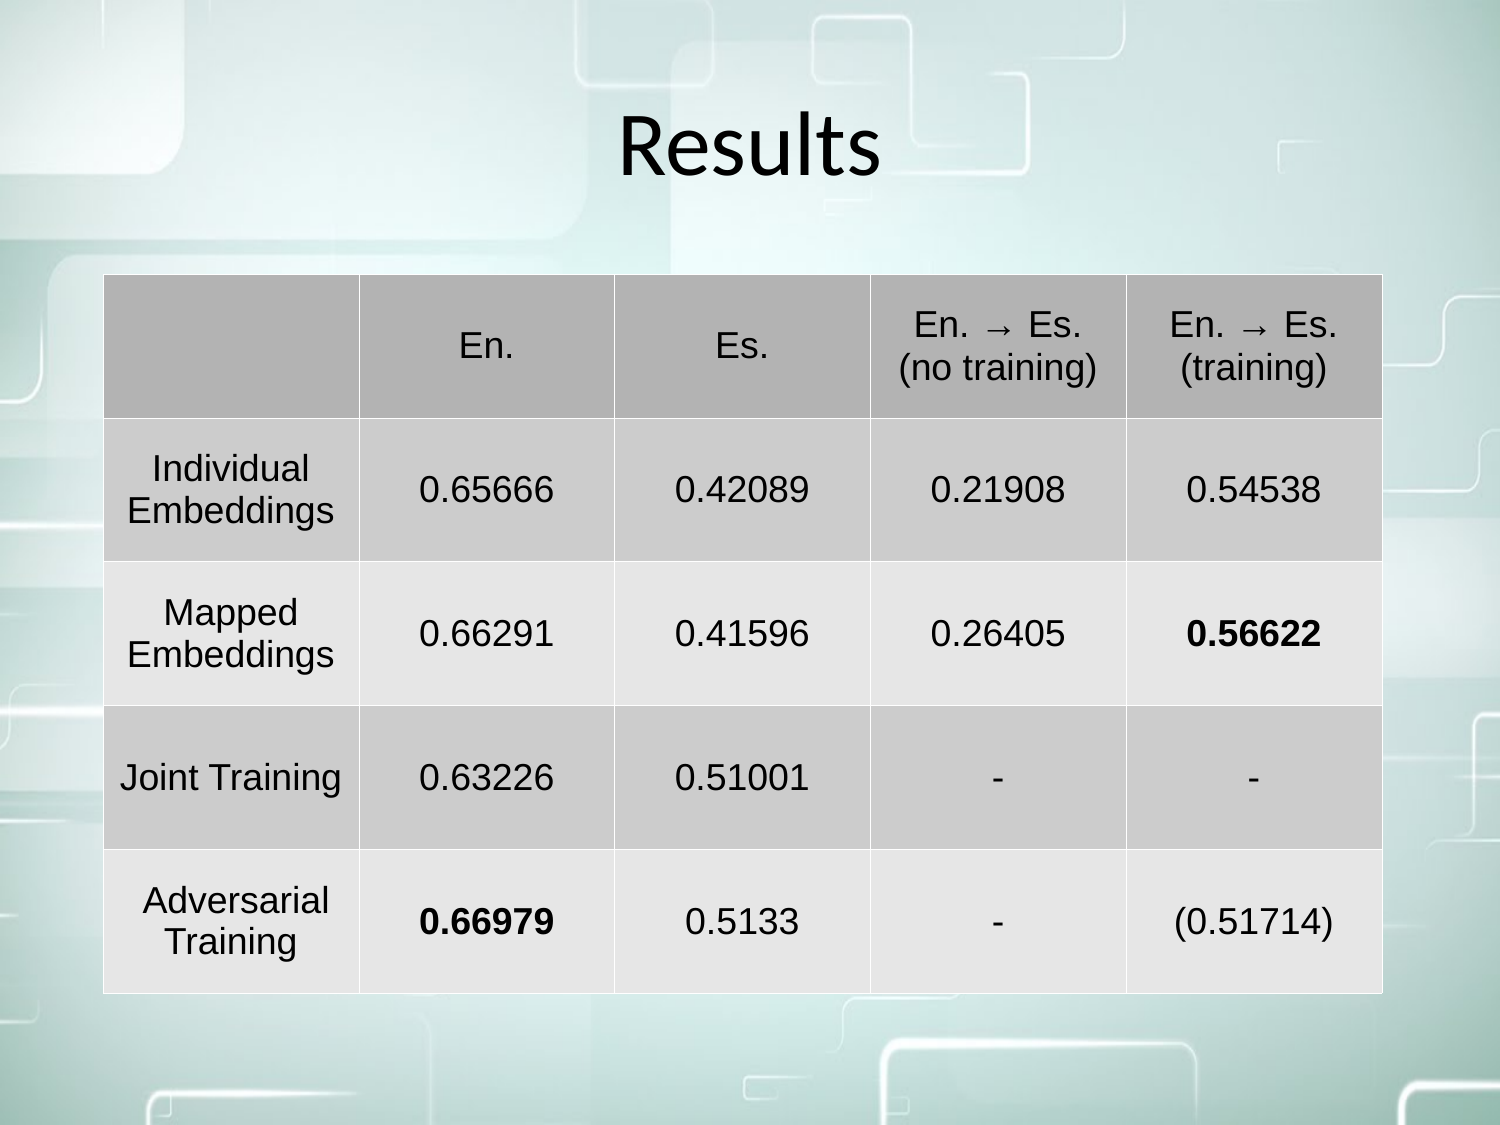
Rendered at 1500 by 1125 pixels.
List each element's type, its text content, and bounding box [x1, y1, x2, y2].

table_cell Individual Embeddings [104, 419, 359, 561]
table_cell 0.63226 [360, 706, 614, 849]
table_cell (0.51714) [1127, 850, 1382, 993]
table_cell 0.26405 [871, 562, 1126, 705]
text_box Results [75, 45, 1425, 233]
table_cell Mapped Embeddings [104, 562, 359, 705]
table_header [104, 275, 359, 418]
table_header Es. [615, 275, 870, 418]
table_cell 0.65666 [360, 419, 614, 561]
table_header En. → Es. (training) [1127, 275, 1382, 418]
table_header En. [360, 275, 614, 418]
table_cell 0.54538 [1127, 419, 1382, 561]
table_cell 0.42089 [615, 419, 870, 561]
table_cell 0.21908 [871, 419, 1126, 561]
picture [0, 0, 1500, 1125]
table_cell 0.5133 [615, 850, 870, 993]
table_cell - [1127, 706, 1382, 849]
table_cell 0.51001 [615, 706, 870, 849]
table_cell 0.56622 [1127, 562, 1382, 705]
table_cell 0.41596 [615, 562, 870, 705]
table_cell - [871, 850, 1126, 993]
table_header En. → Es. (no training) [871, 275, 1126, 418]
table_cell Joint Training [104, 706, 359, 849]
table_cell 0.66291 [360, 562, 614, 705]
table_cell - [871, 706, 1126, 849]
table_cell 0.66979 [360, 850, 614, 993]
table_cell Adversarial Training [104, 850, 359, 993]
